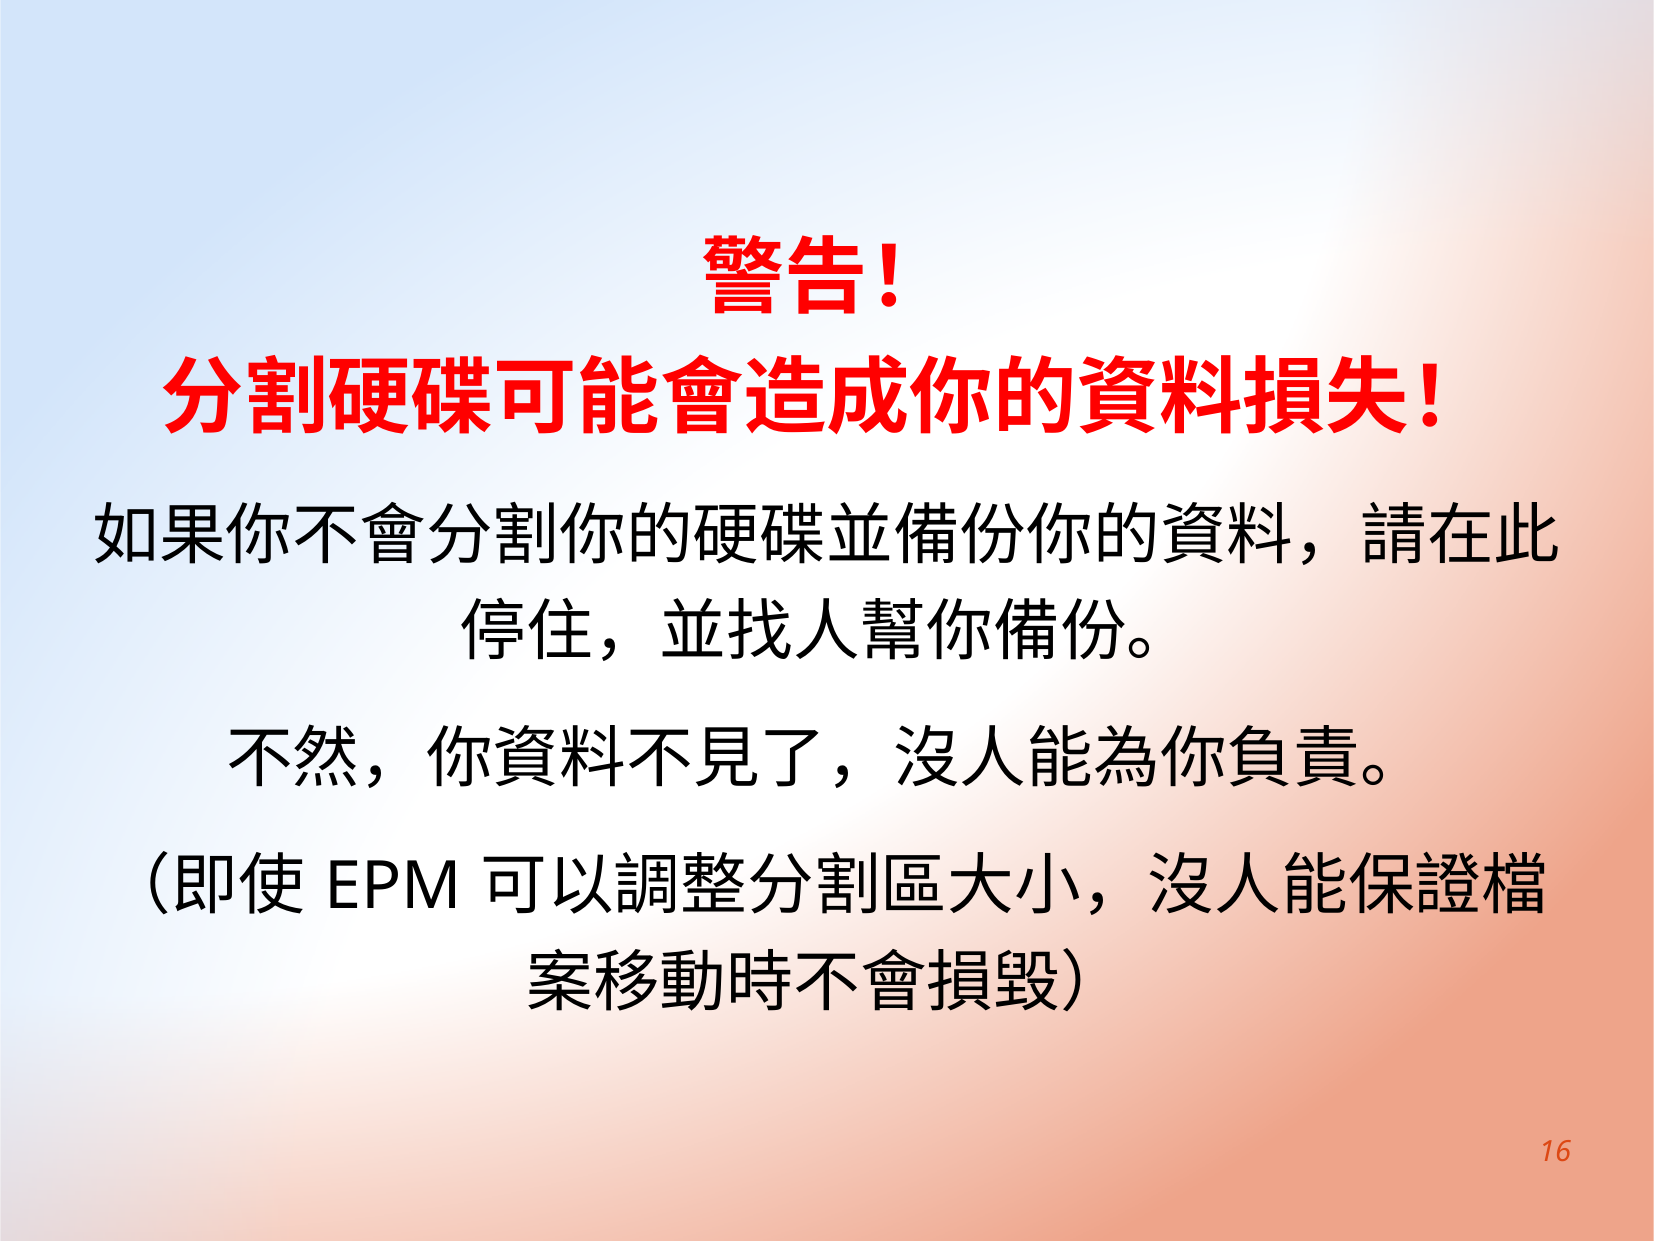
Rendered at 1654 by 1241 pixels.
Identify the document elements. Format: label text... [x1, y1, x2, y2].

picture [0, 0, 1654, 1241]
subtitle 警告！ 分割硬碟可能會造成你的資料損失！ 如果你不會分割你的硬碟並備份你的資料，請在此停住，並找人幫你備份。 不然，你資料不見了，沒人能為你負責。 （即使EPM可以調整分割區大小，沒人能保證檔案移動時不會損毀） [82, 49, 1571, 1186]
